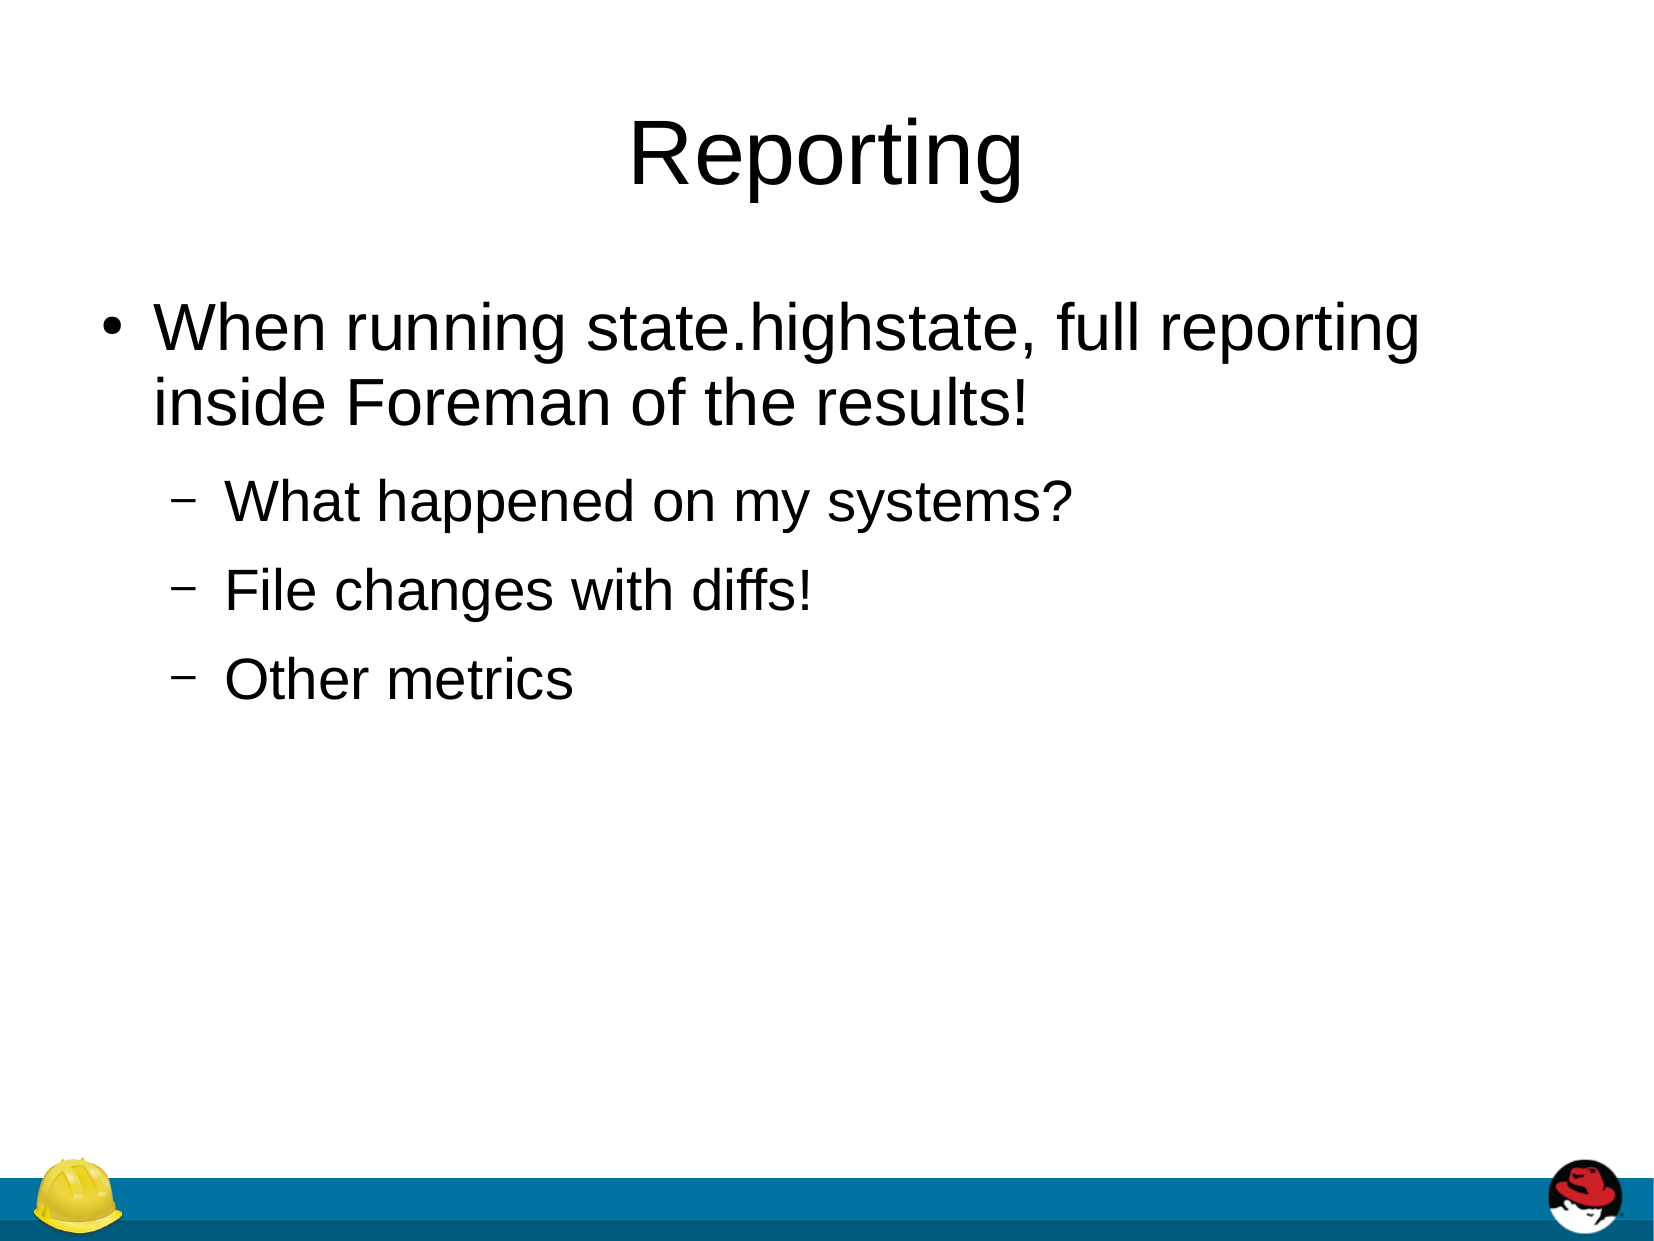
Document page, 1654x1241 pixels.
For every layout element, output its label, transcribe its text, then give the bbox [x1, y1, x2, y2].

list When running state.highstate, full reporting inside Foreman of the results! What happened on my systems? File changes with diffs! Other metrics [82, 290, 1571, 1010]
picture [1547, 1157, 1630, 1233]
picture [23, 1145, 130, 1235]
title Reporting [82, 49, 1571, 257]
